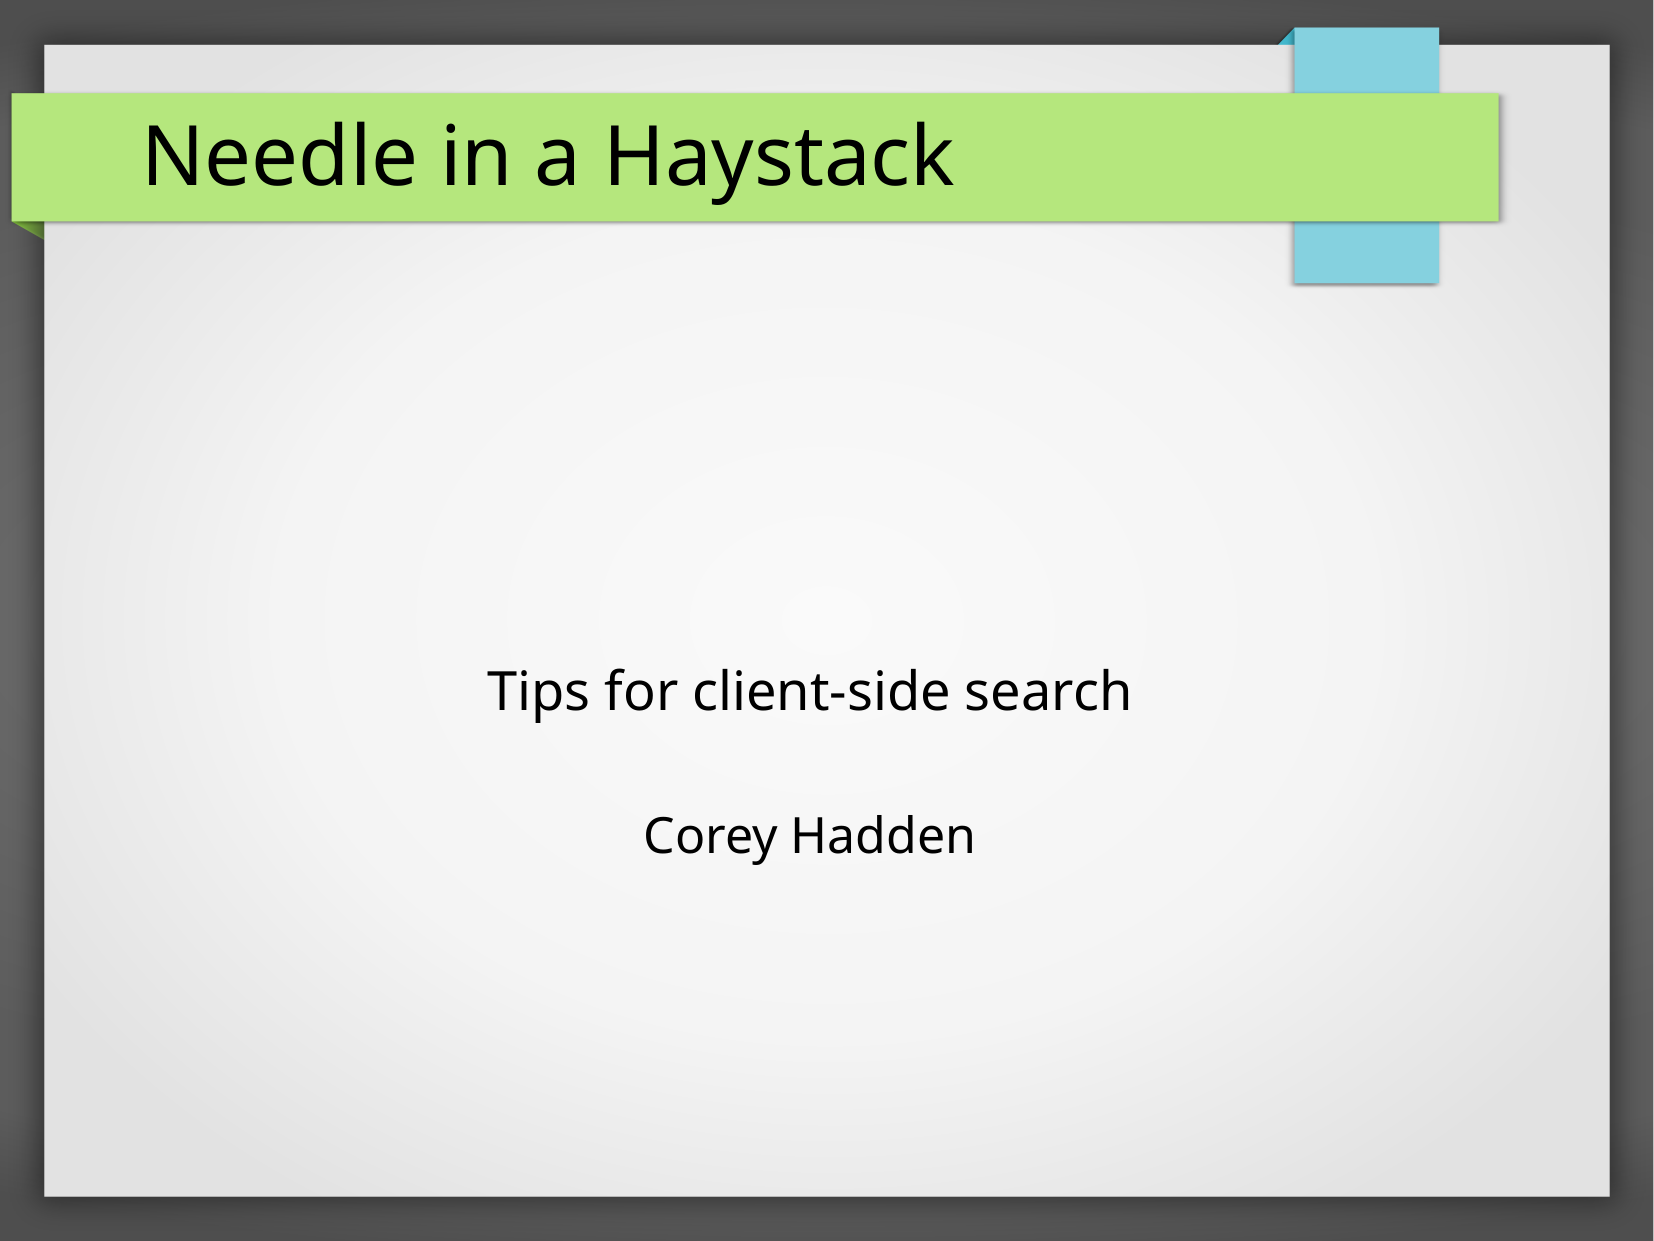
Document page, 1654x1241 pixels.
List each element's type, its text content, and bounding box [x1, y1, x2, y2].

subtitle Tips for client-side search Corey Hadden [82, 343, 1538, 1063]
picture [0, 0, 1654, 1241]
text_box Needle in a Haystack [93, 105, 1006, 203]
